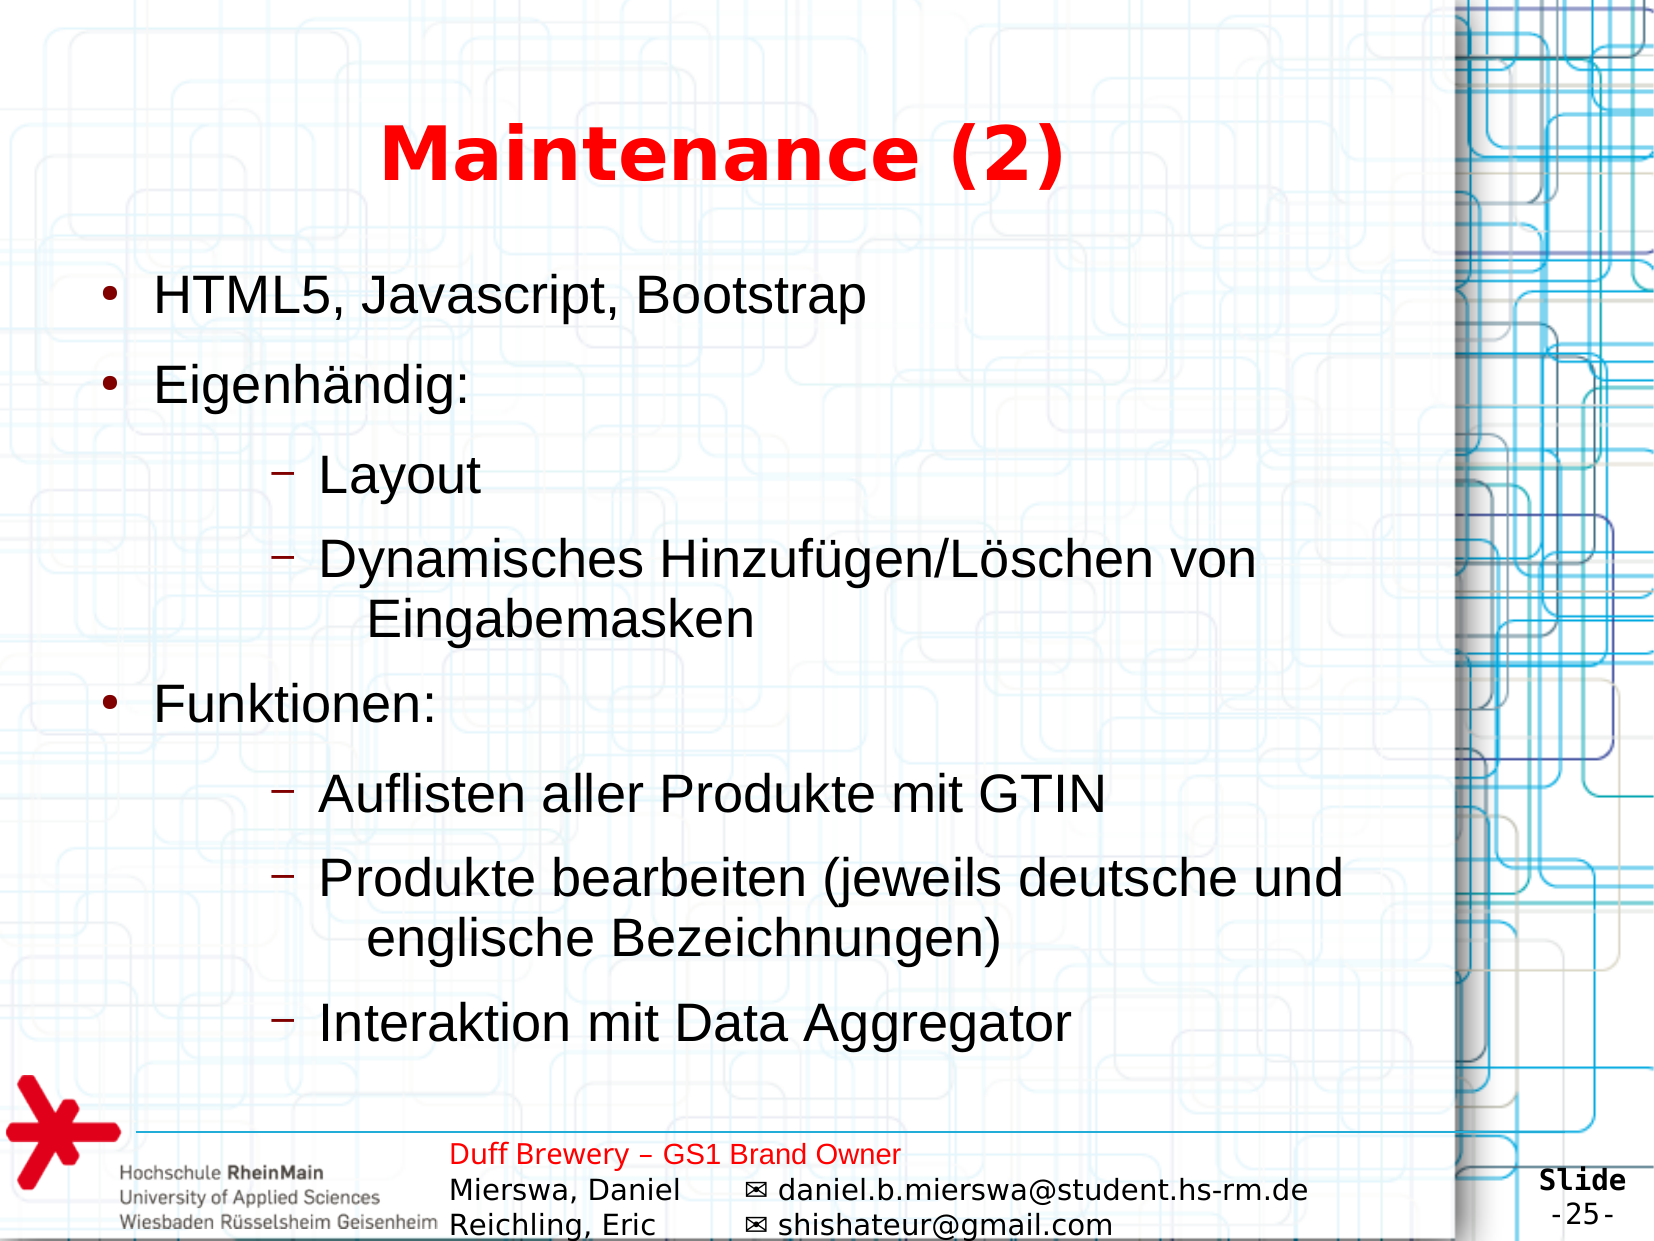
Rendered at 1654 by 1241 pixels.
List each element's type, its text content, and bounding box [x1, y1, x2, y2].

title Maintenance (2) [29, 70, 1418, 239]
picture [568, 1221, 577, 1233]
picture [964, 1221, 973, 1233]
picture [0, 0, 1654, 1241]
list HTML5, Javascript, Bootstrap Eigenhändig: Layout Dynamisches Hinzufügen/Löschen von Eingabemasken Funktionen: Auflisten aller Produkte mit GTIN Produkte bearbeiten (jeweils deutsche und englische Bezeichnungen) Interaktion mit Data Aggregator [82, 264, 1418, 1085]
